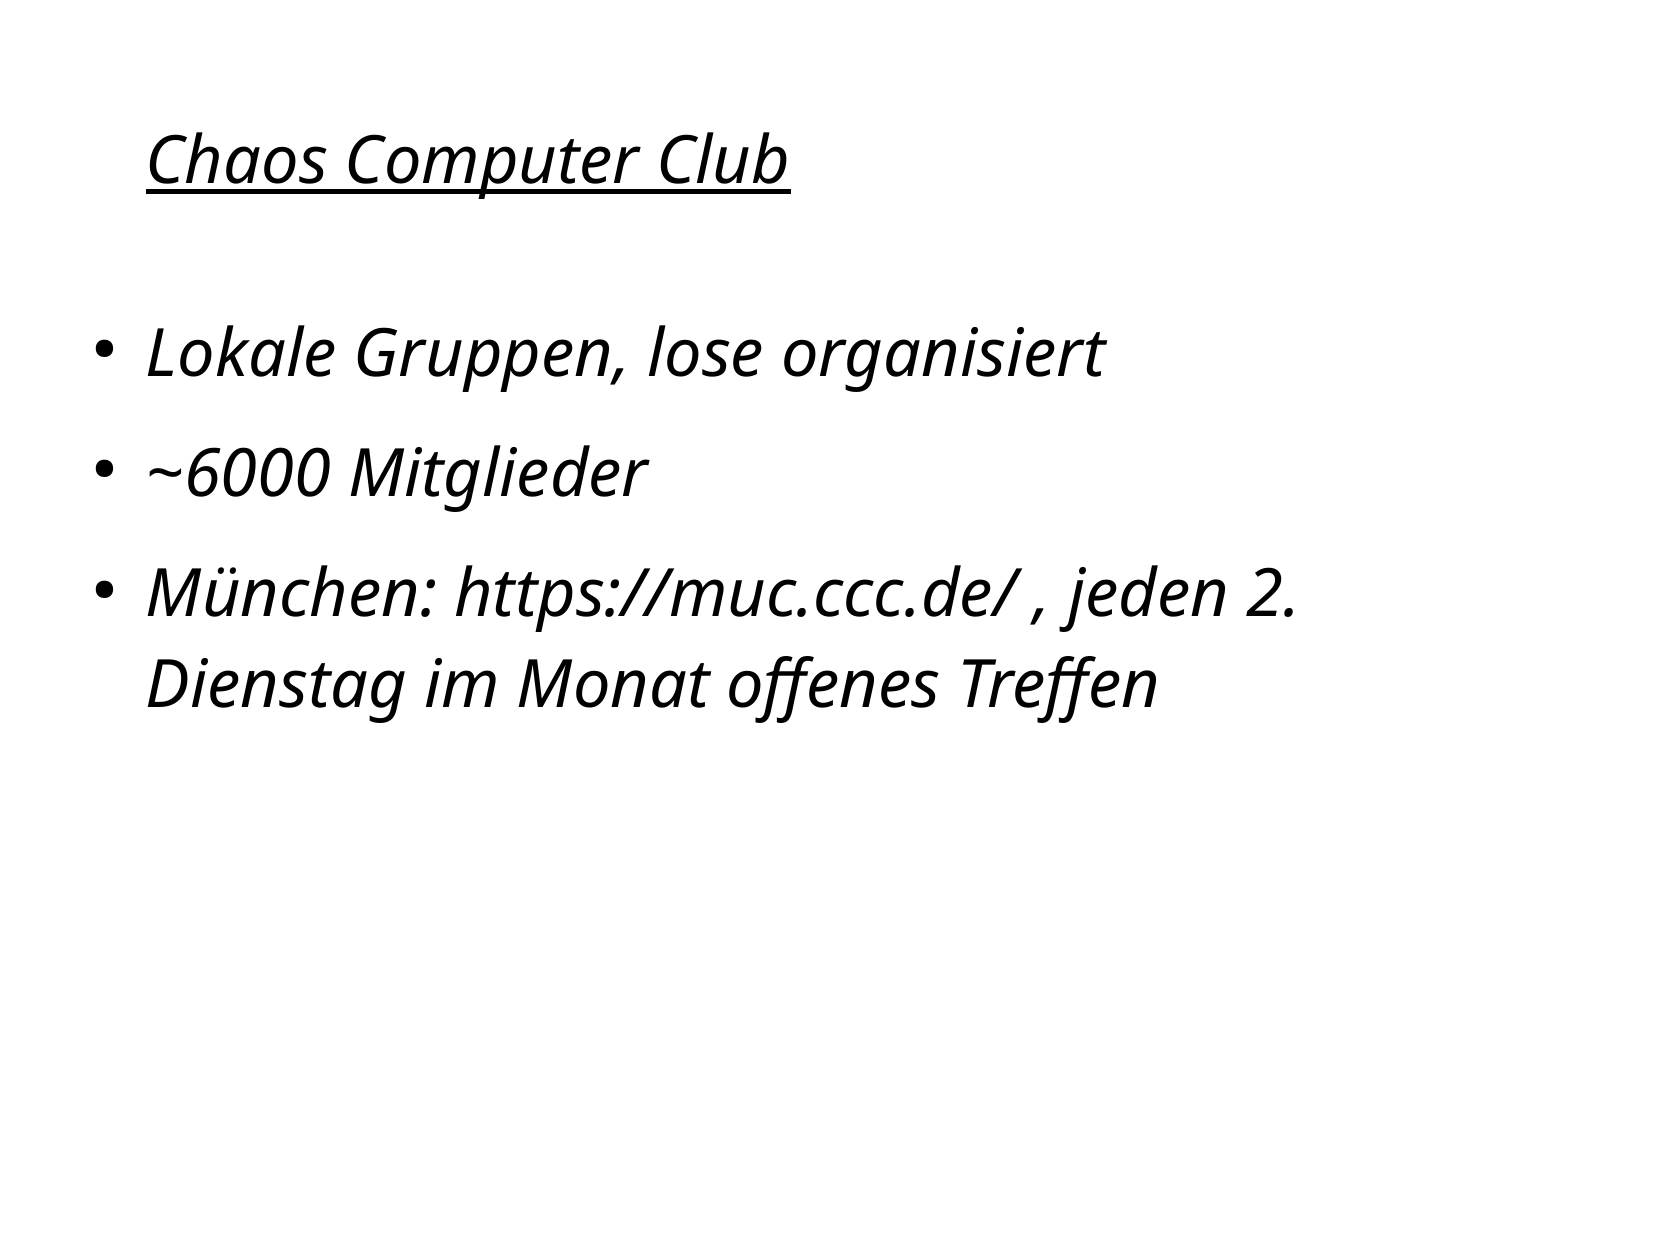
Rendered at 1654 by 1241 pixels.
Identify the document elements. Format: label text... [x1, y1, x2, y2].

list Chaos Computer Club Lokale Gruppen, lose organisiert ~6000 Mitglieder München: https://muc.ccc.de/ , jeden 2. Dienstag im Monat offenes Treffen [75, 112, 1568, 1201]
